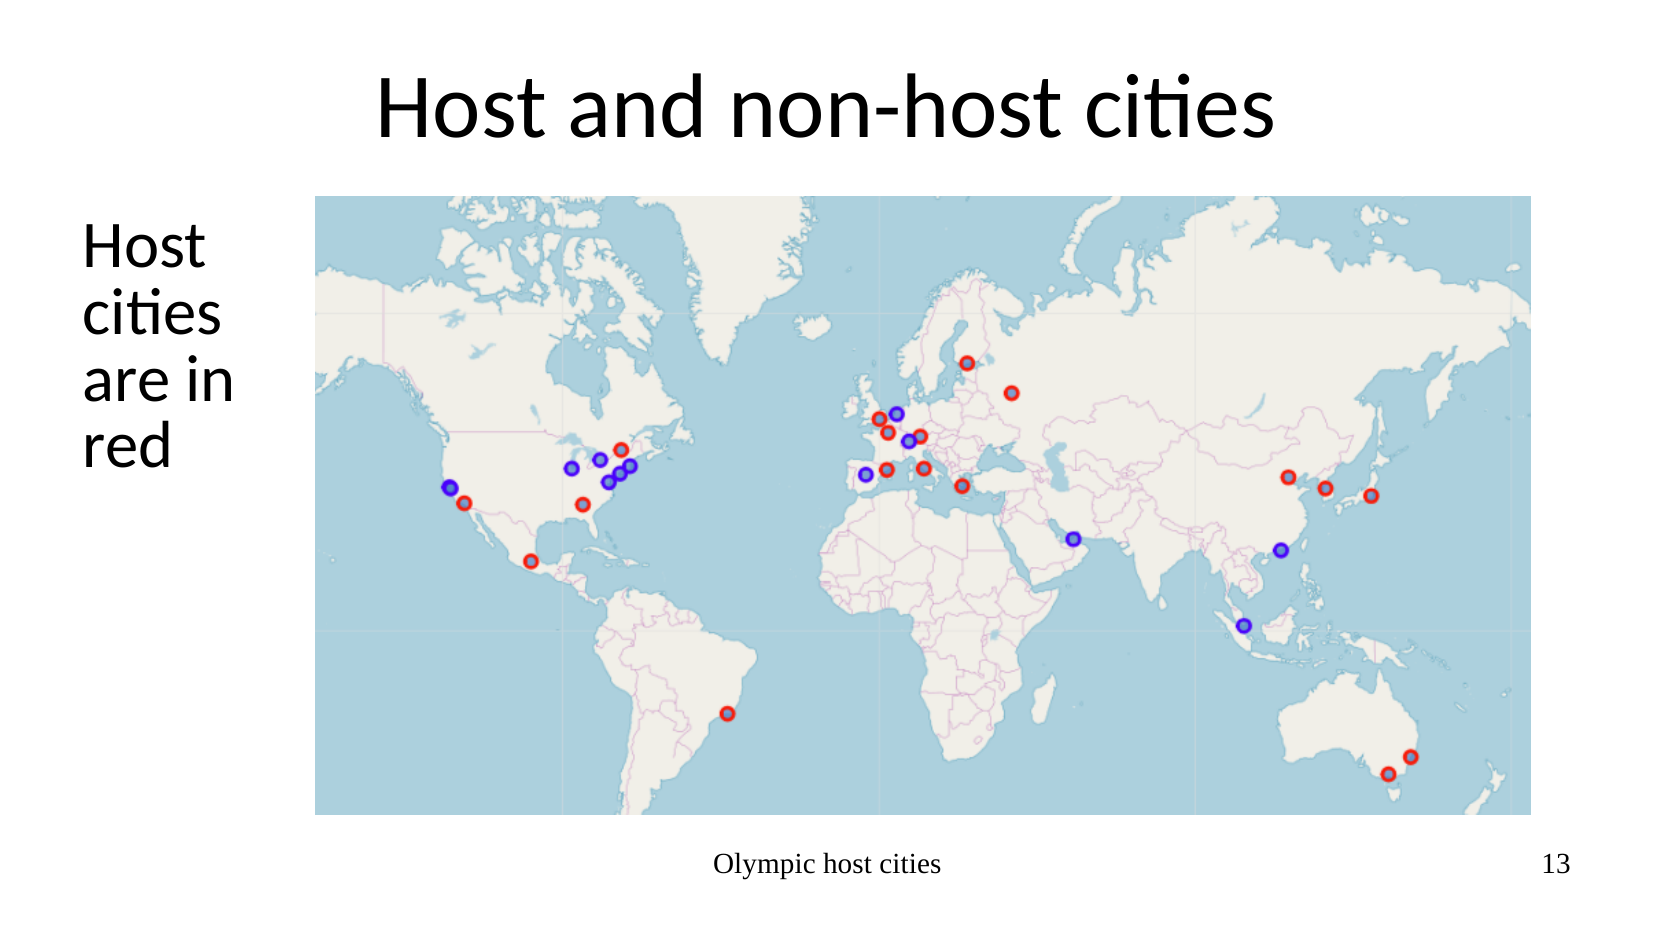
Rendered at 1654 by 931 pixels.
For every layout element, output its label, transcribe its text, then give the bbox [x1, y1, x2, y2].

picture [315, 196, 1531, 815]
title Host and non-host cities [82, 37, 1571, 193]
list Host cities are in red [82, 217, 271, 758]
